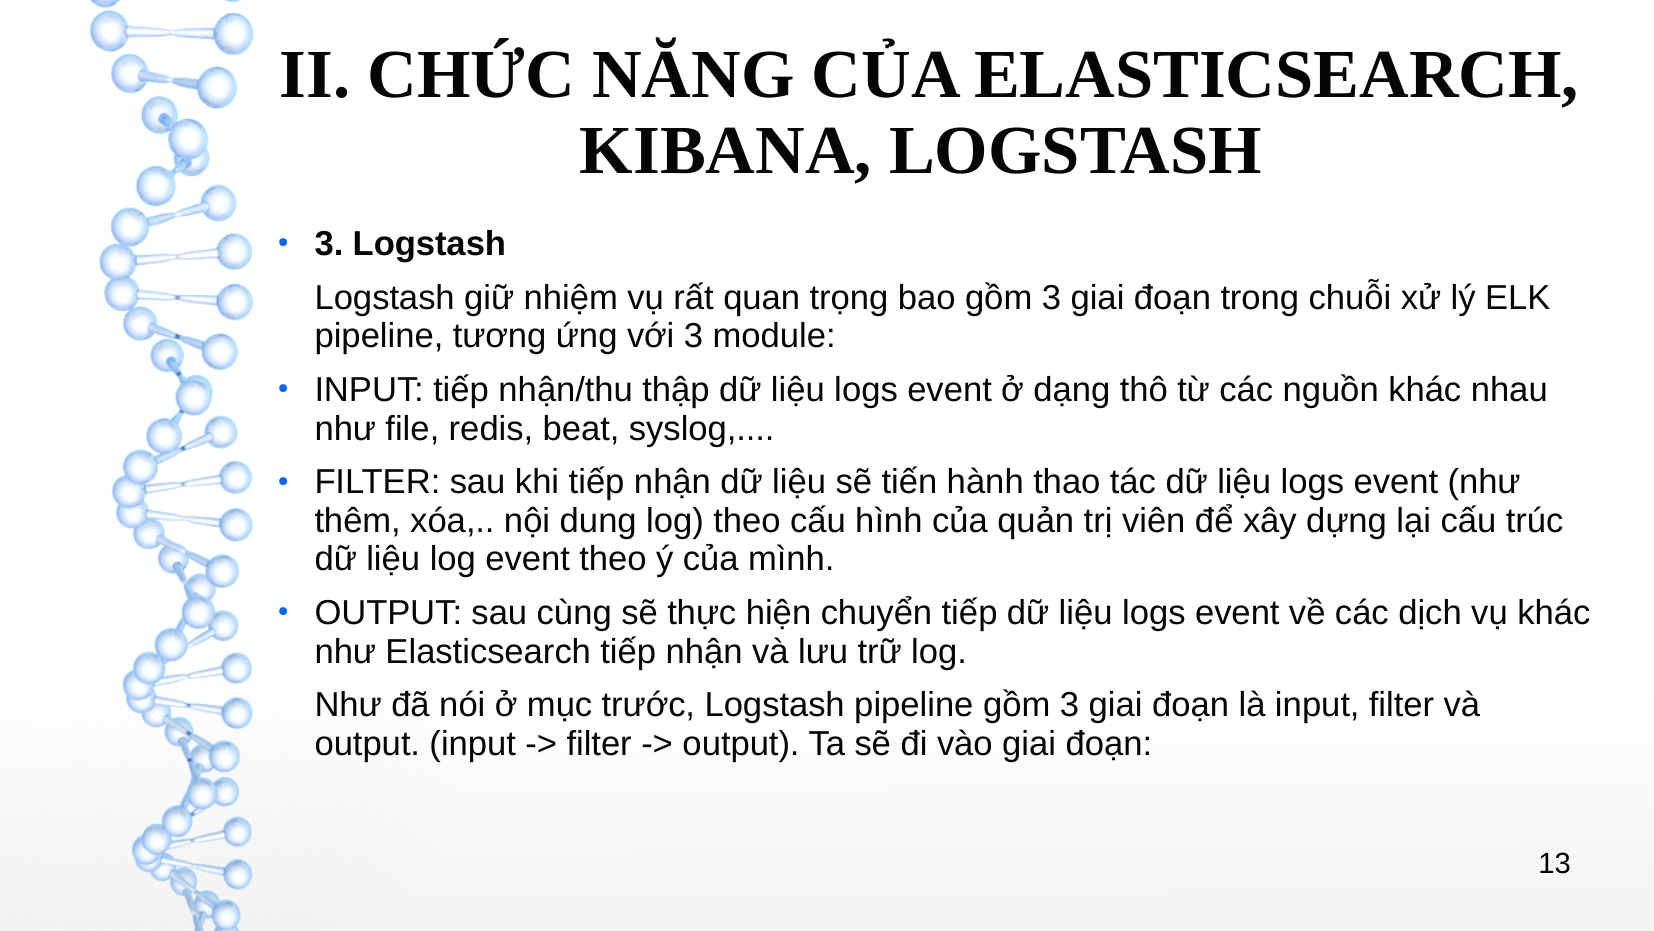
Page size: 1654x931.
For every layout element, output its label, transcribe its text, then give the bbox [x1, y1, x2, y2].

title II. CHỨC NĂNG CỦA ELASTICSEARCH, KIBANA, LOGSTASH [265, 35, 1595, 189]
list 3. Logstash Logstash giữ nhiệm vụ rất quan trọng bao gồm 3 giai đoạn trong chuỗi xử lý ELK pipeline, tương ứng với 3 module: INPUT: tiếp nhận/thu thập dữ liệu logs event ở dạng thô từ các nguồn khác nhau như file, redis, beat, syslog,.... FILTER: sau khi tiếp nhận dữ liệu sẽ tiến hành thao tác dữ liệu logs event (như thêm, xóa,.. nội dung log) theo cấu hình của quản trị viên để xây dựng lại cấu trúc dữ liệu log event theo ý của mình. OUTPUT: sau cùng sẽ thực hiện chuyển tiếp dữ liệu logs event về các dịch vụ khác như Elasticsearch tiếp nhận và lưu trữ log. Như đã nói ở mục trước, Logstash pipeline gồm 3 giai đoạn là input, filter và output. (input -> filter -> output). Ta sẽ đi vào giai đoạn: [265, 224, 1595, 764]
picture [0, 0, 1654, 931]
